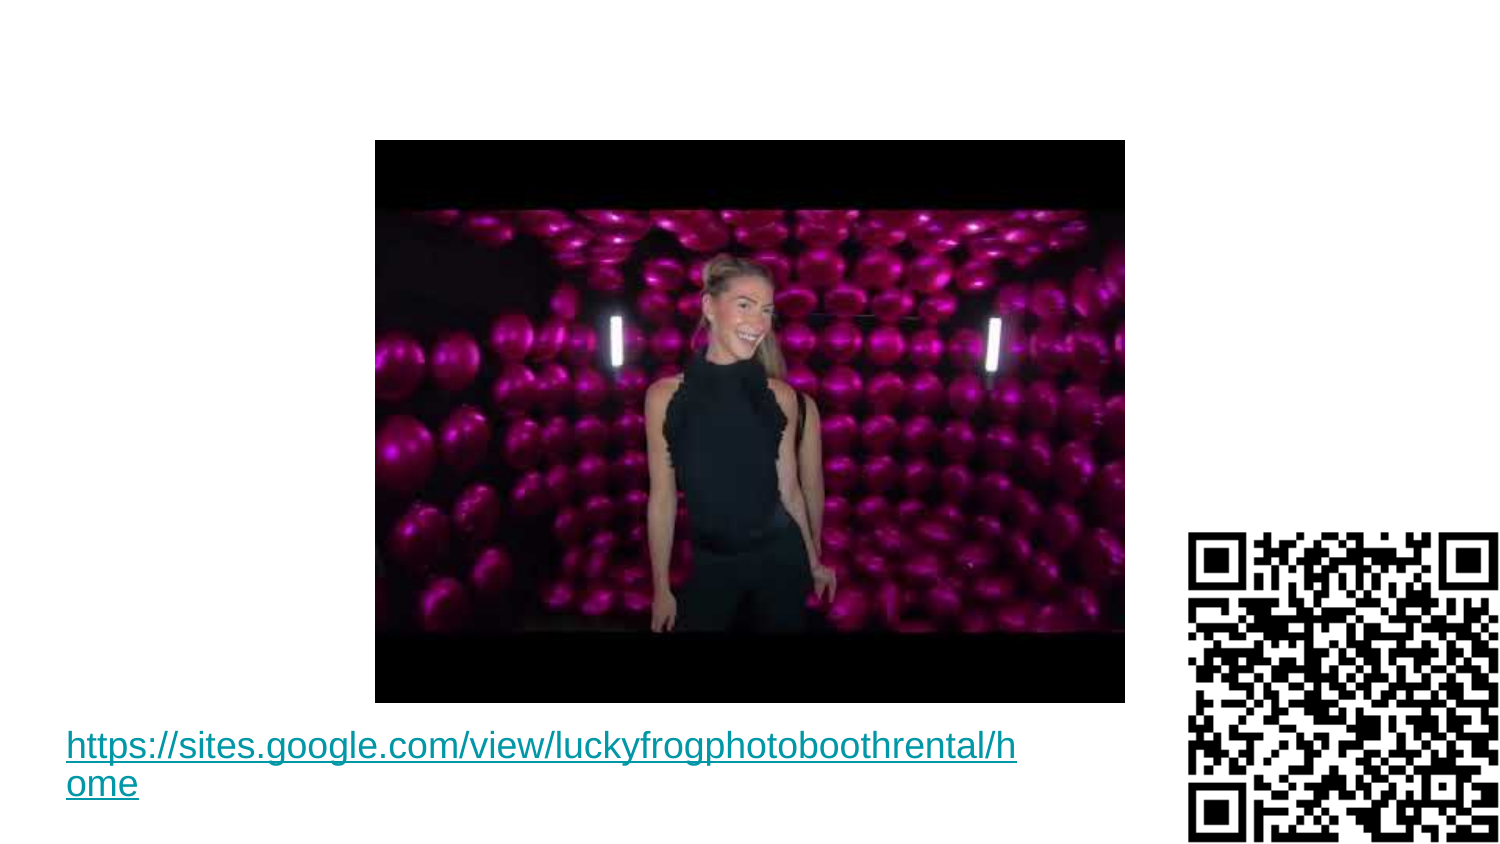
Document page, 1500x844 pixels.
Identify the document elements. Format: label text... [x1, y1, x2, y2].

list https://sites.google.com/view/luckyfrogphotoboothrental/home [51, 694, 1036, 794]
picture [1187, 531, 1500, 844]
picture [375, 140, 1125, 704]
